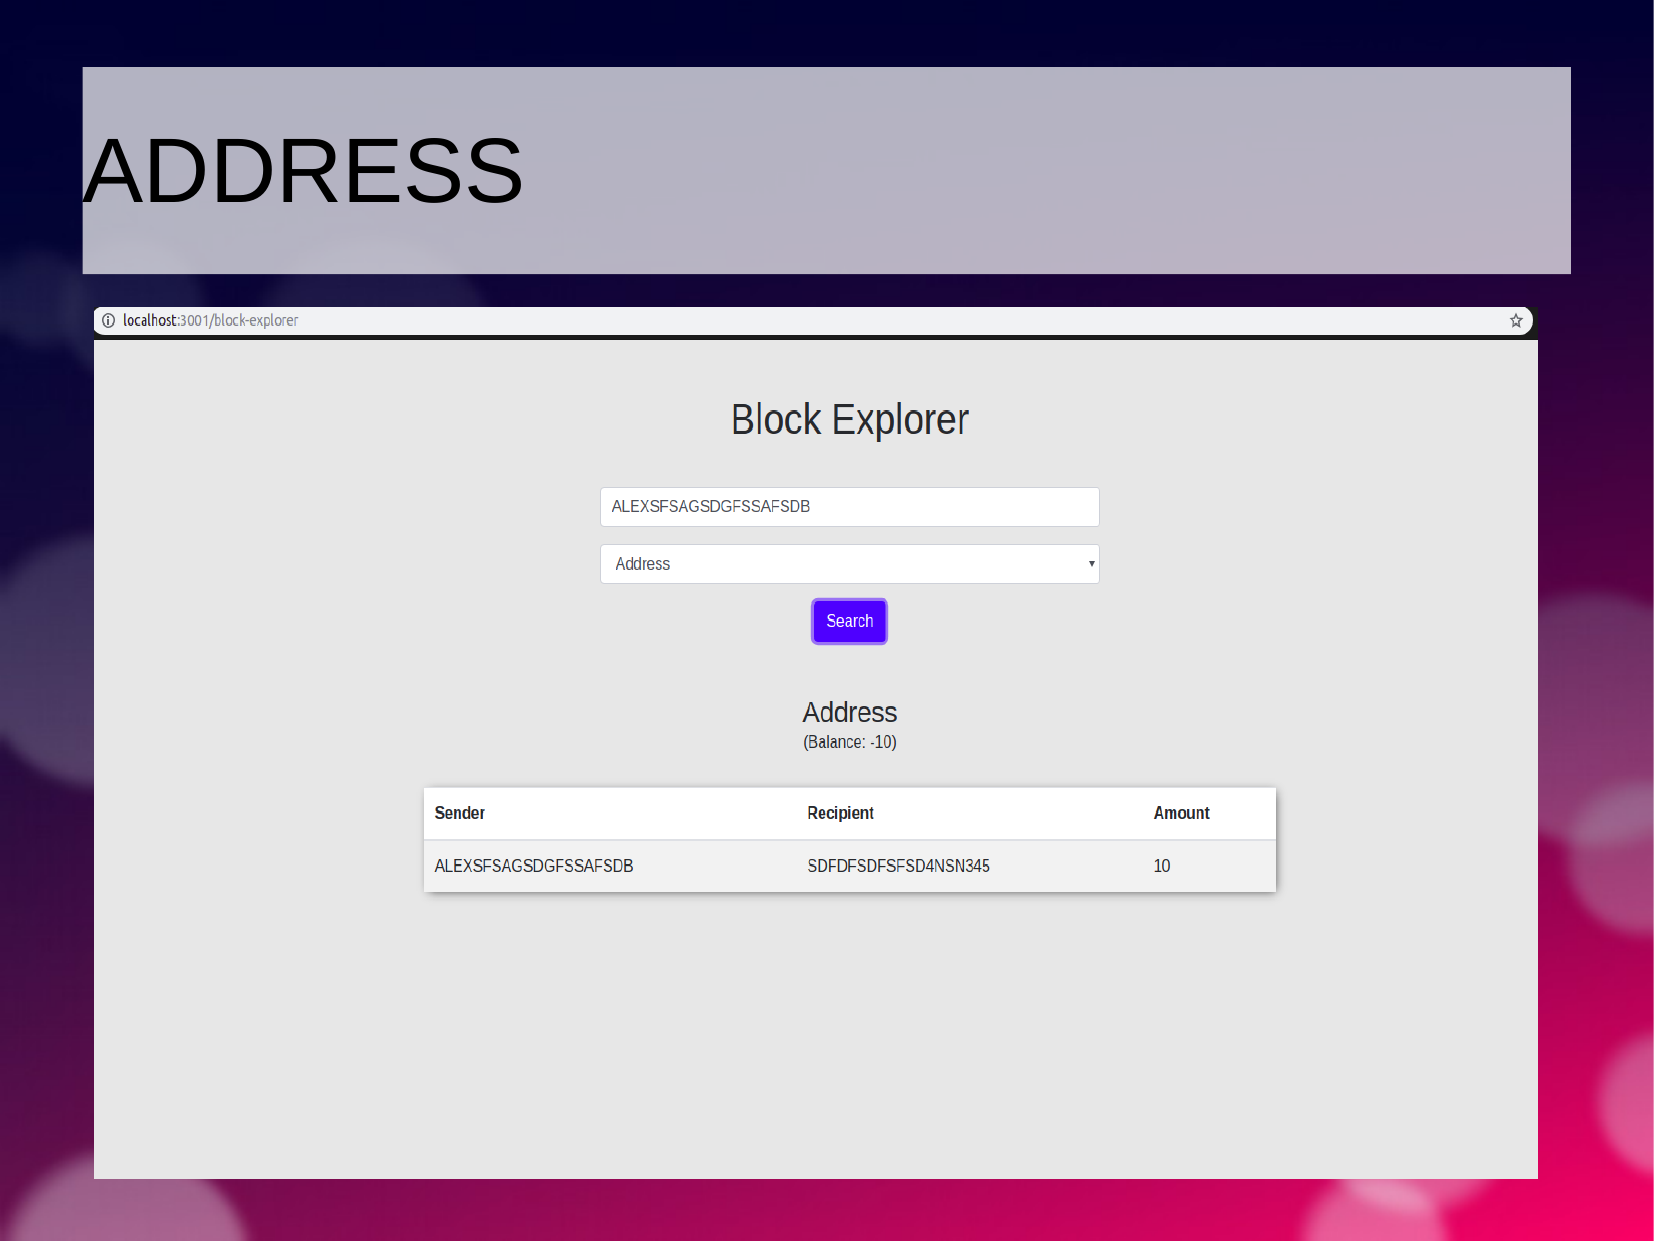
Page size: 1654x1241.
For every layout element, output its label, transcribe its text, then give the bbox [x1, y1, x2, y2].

picture [0, 0, 1654, 1241]
title ADDRESS [82, 67, 1571, 275]
